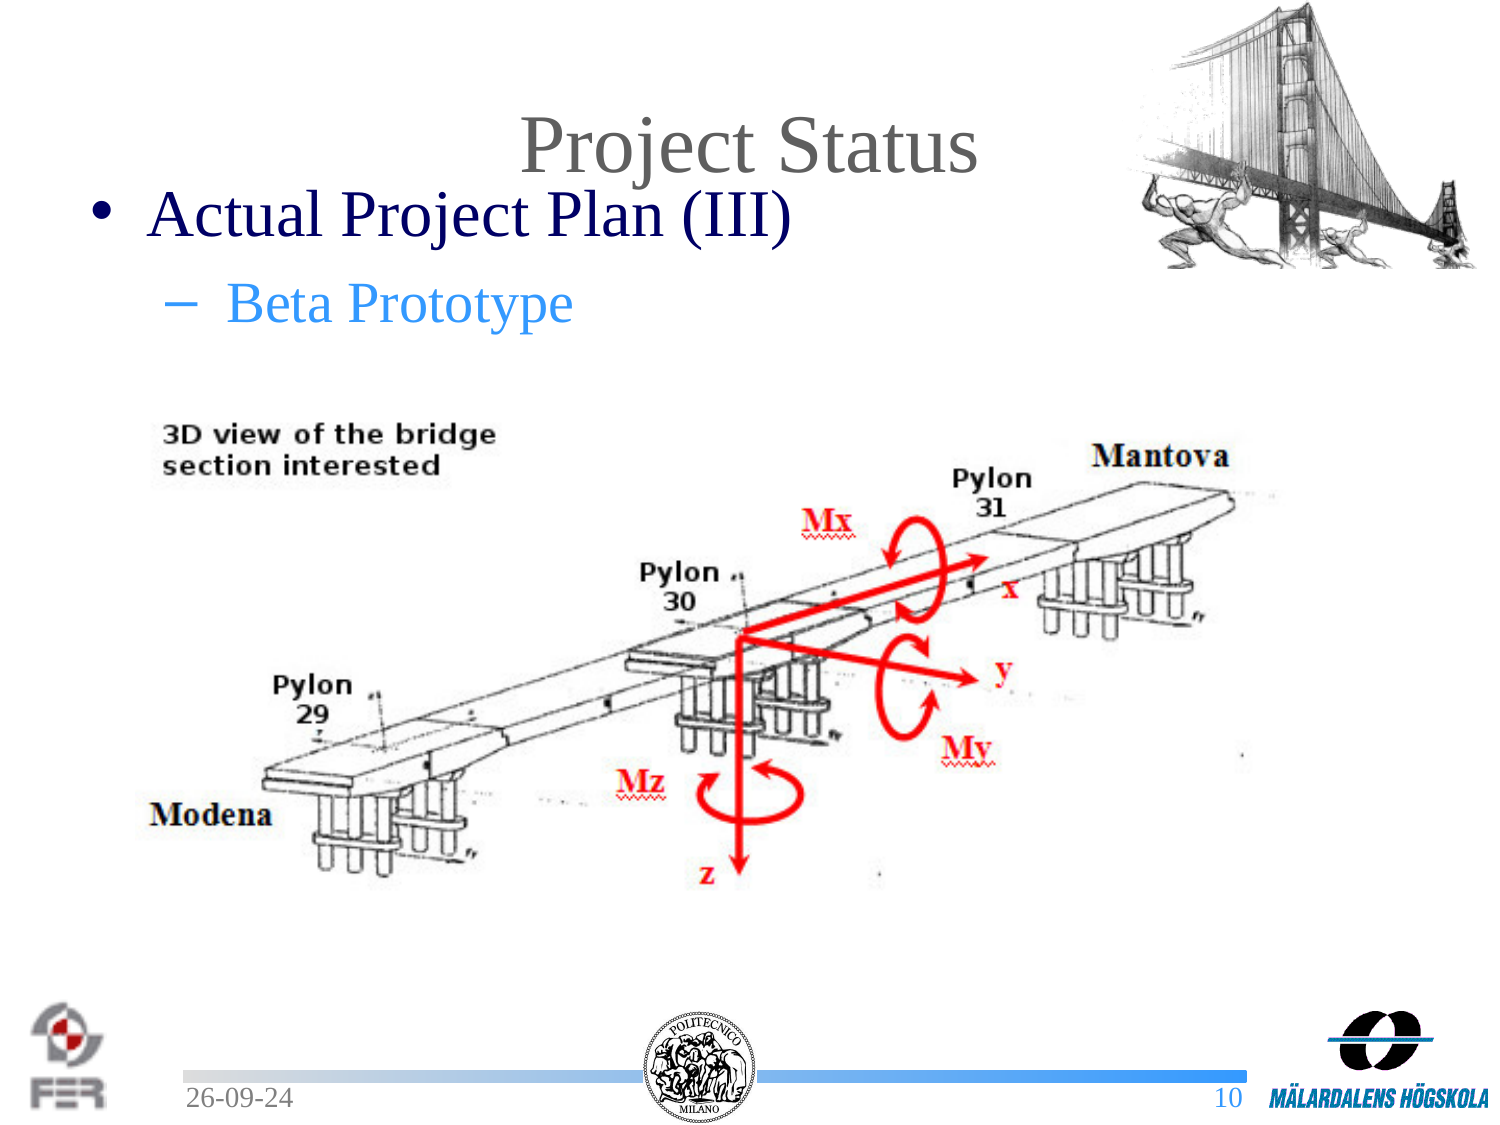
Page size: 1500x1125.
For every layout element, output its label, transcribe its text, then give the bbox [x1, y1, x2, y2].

text_box 13-12-02 [171, 1070, 396, 1114]
text_box <numero> [1186, 1070, 1258, 1114]
picture [29, 987, 107, 1125]
picture [1368, 1093, 1374, 1104]
title Project Status [75, 45, 1122, 162]
picture [1454, 1091, 1459, 1108]
picture [1435, 1096, 1441, 1104]
picture [1122, 0, 1477, 269]
picture [135, 390, 1317, 920]
picture [1269, 1011, 1488, 1108]
picture [643, 1011, 757, 1123]
list Actual Project Plan (III) Beta Prototype [75, 162, 1426, 905]
